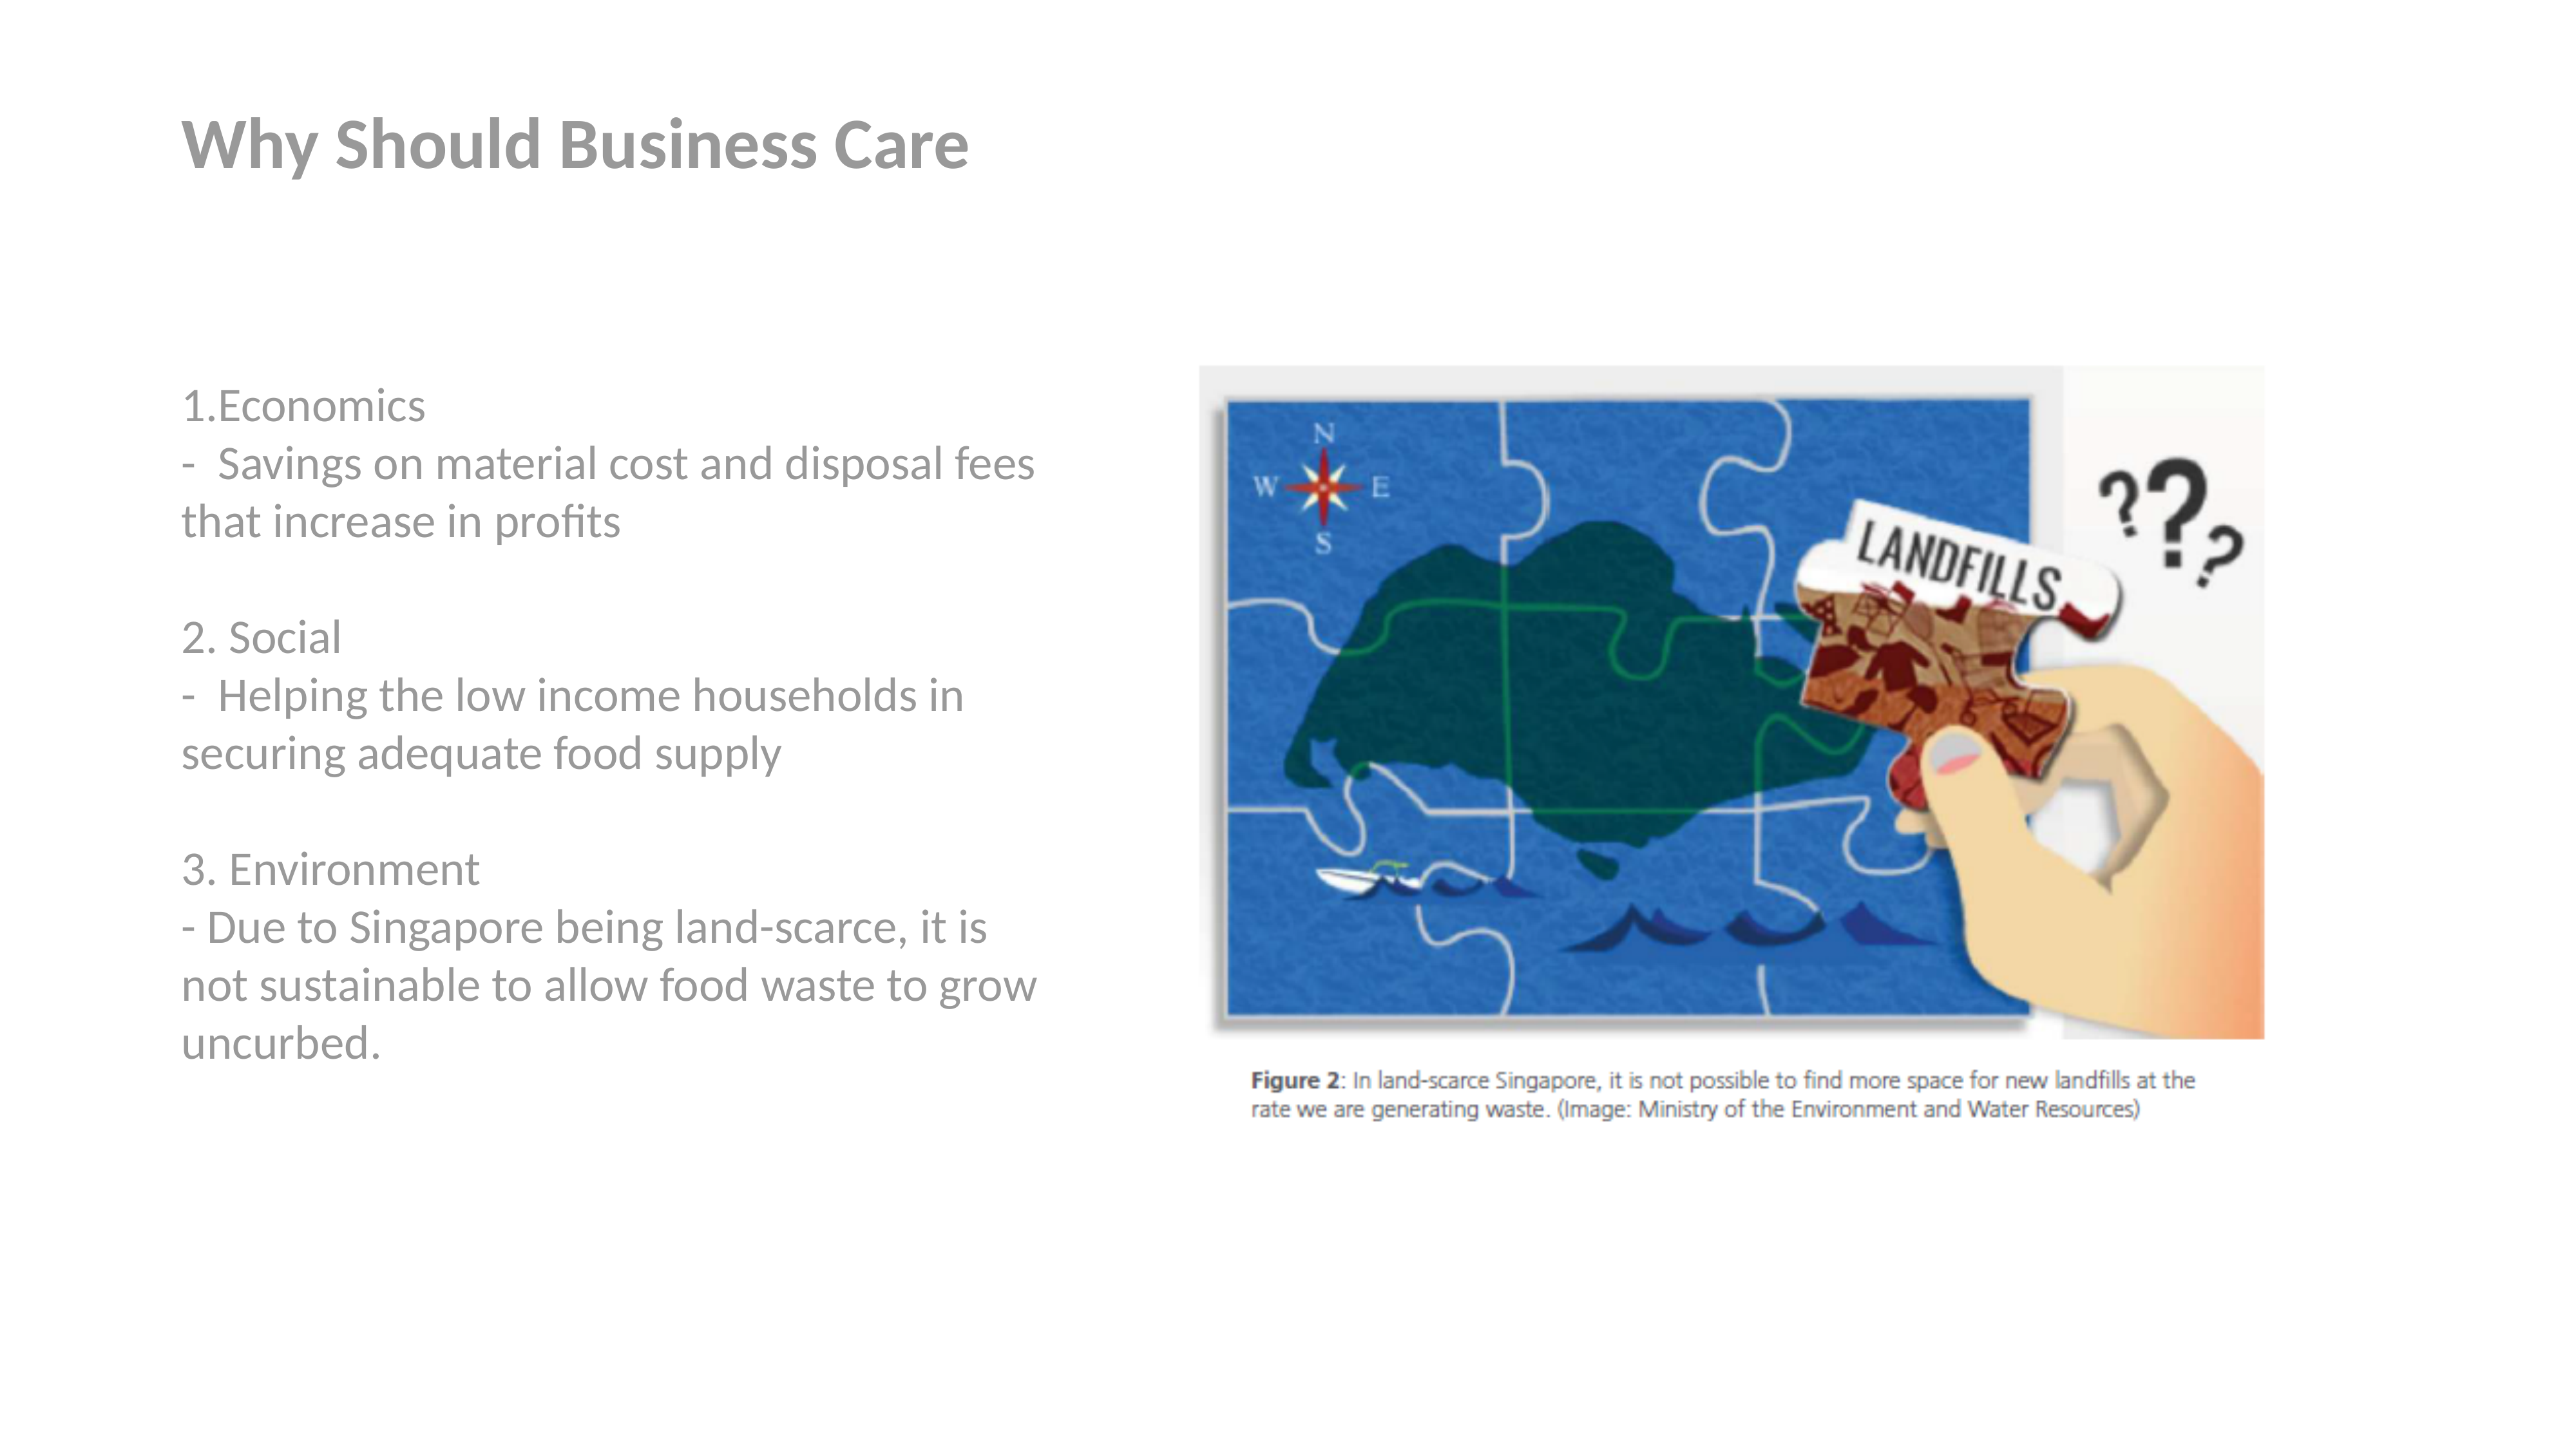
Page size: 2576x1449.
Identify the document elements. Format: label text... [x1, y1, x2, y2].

text_box 1.Economics - Savings on material cost and disposal fees that increase in profits 2. Social - Helping the low income households in securing adequate food supply 3. Environment - Due to Singapore being land-scarce, it is not sustainable to allow food waste to grow uncurbed. [171, 368, 1070, 1074]
text_box Why Should Business Care [171, 91, 981, 188]
picture [1132, 311, 2306, 1145]
